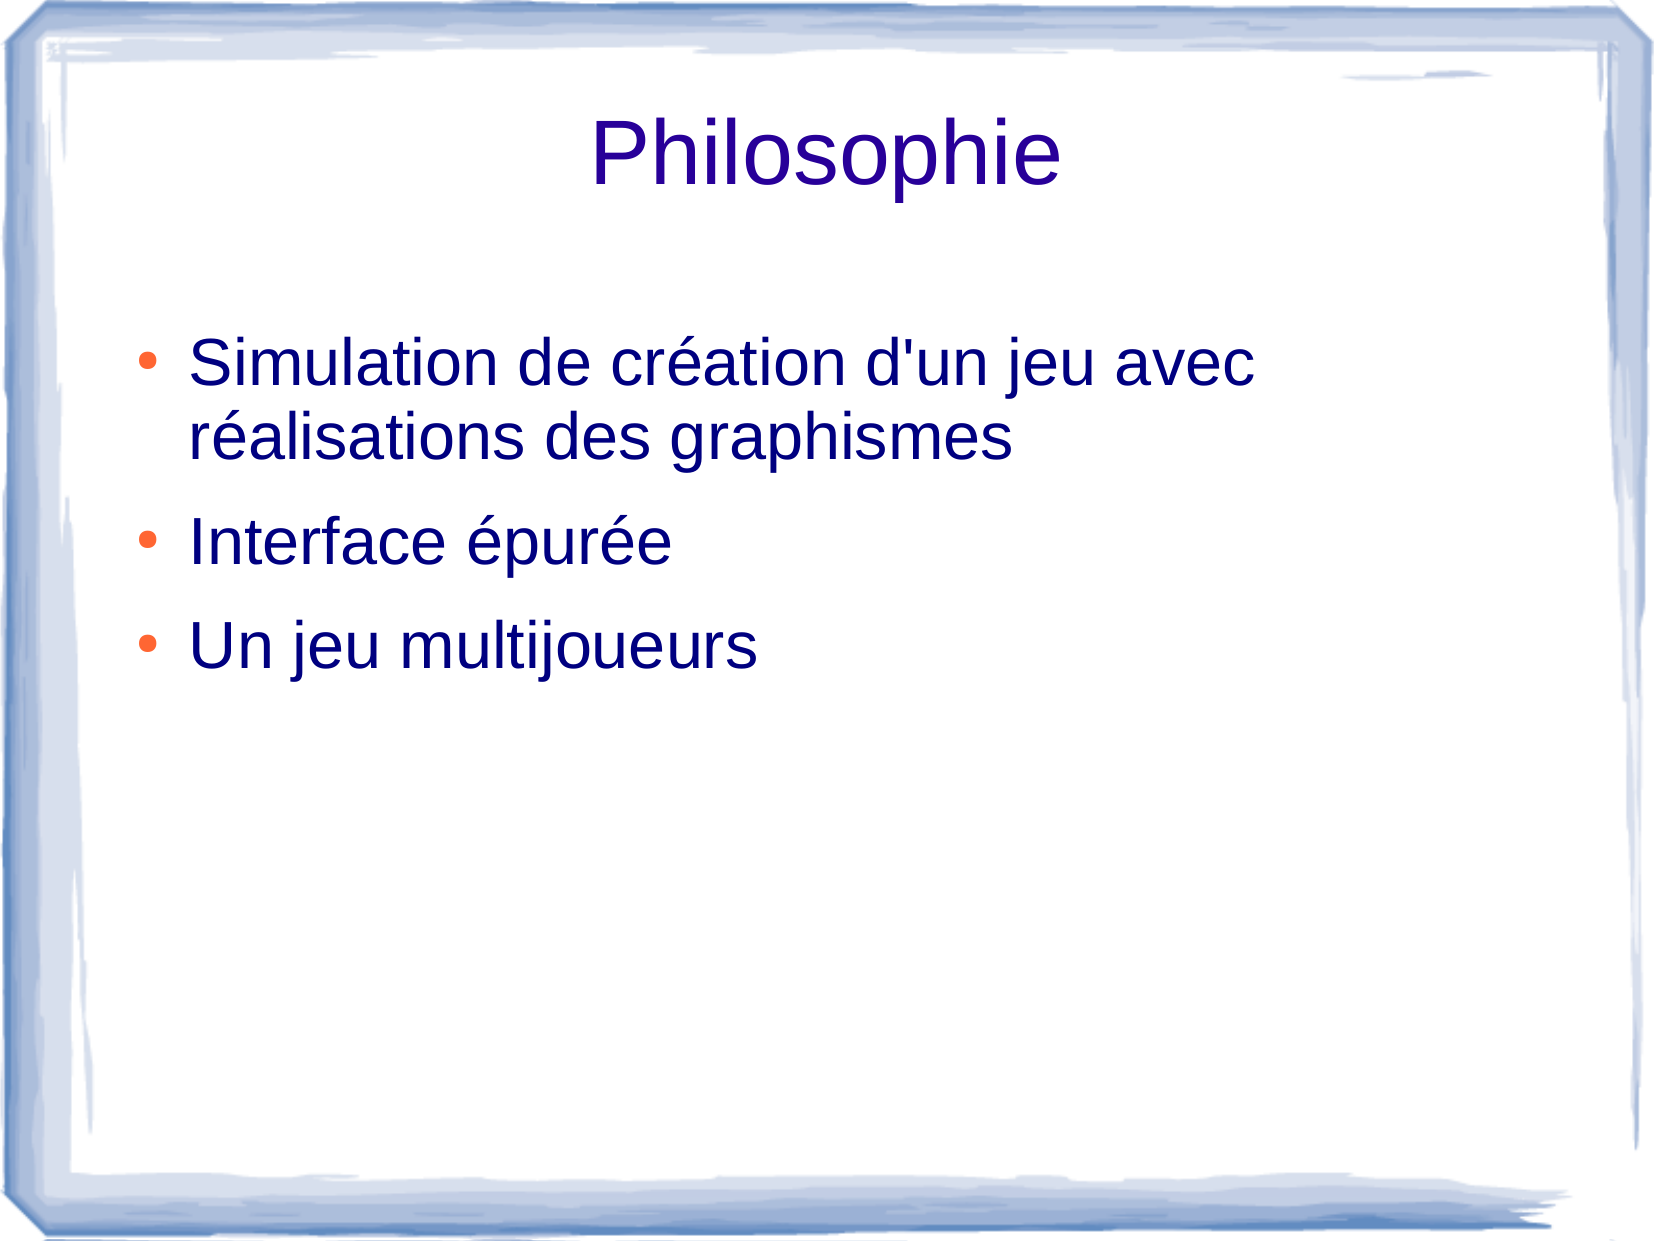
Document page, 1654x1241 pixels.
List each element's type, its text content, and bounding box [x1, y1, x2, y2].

list Simulation de création d'un jeu avec réalisations des graphismes Interface épurée Un jeu multijoueurs [118, 324, 1571, 1030]
title Philosophie [82, 49, 1571, 257]
picture [0, 0, 1654, 1241]
